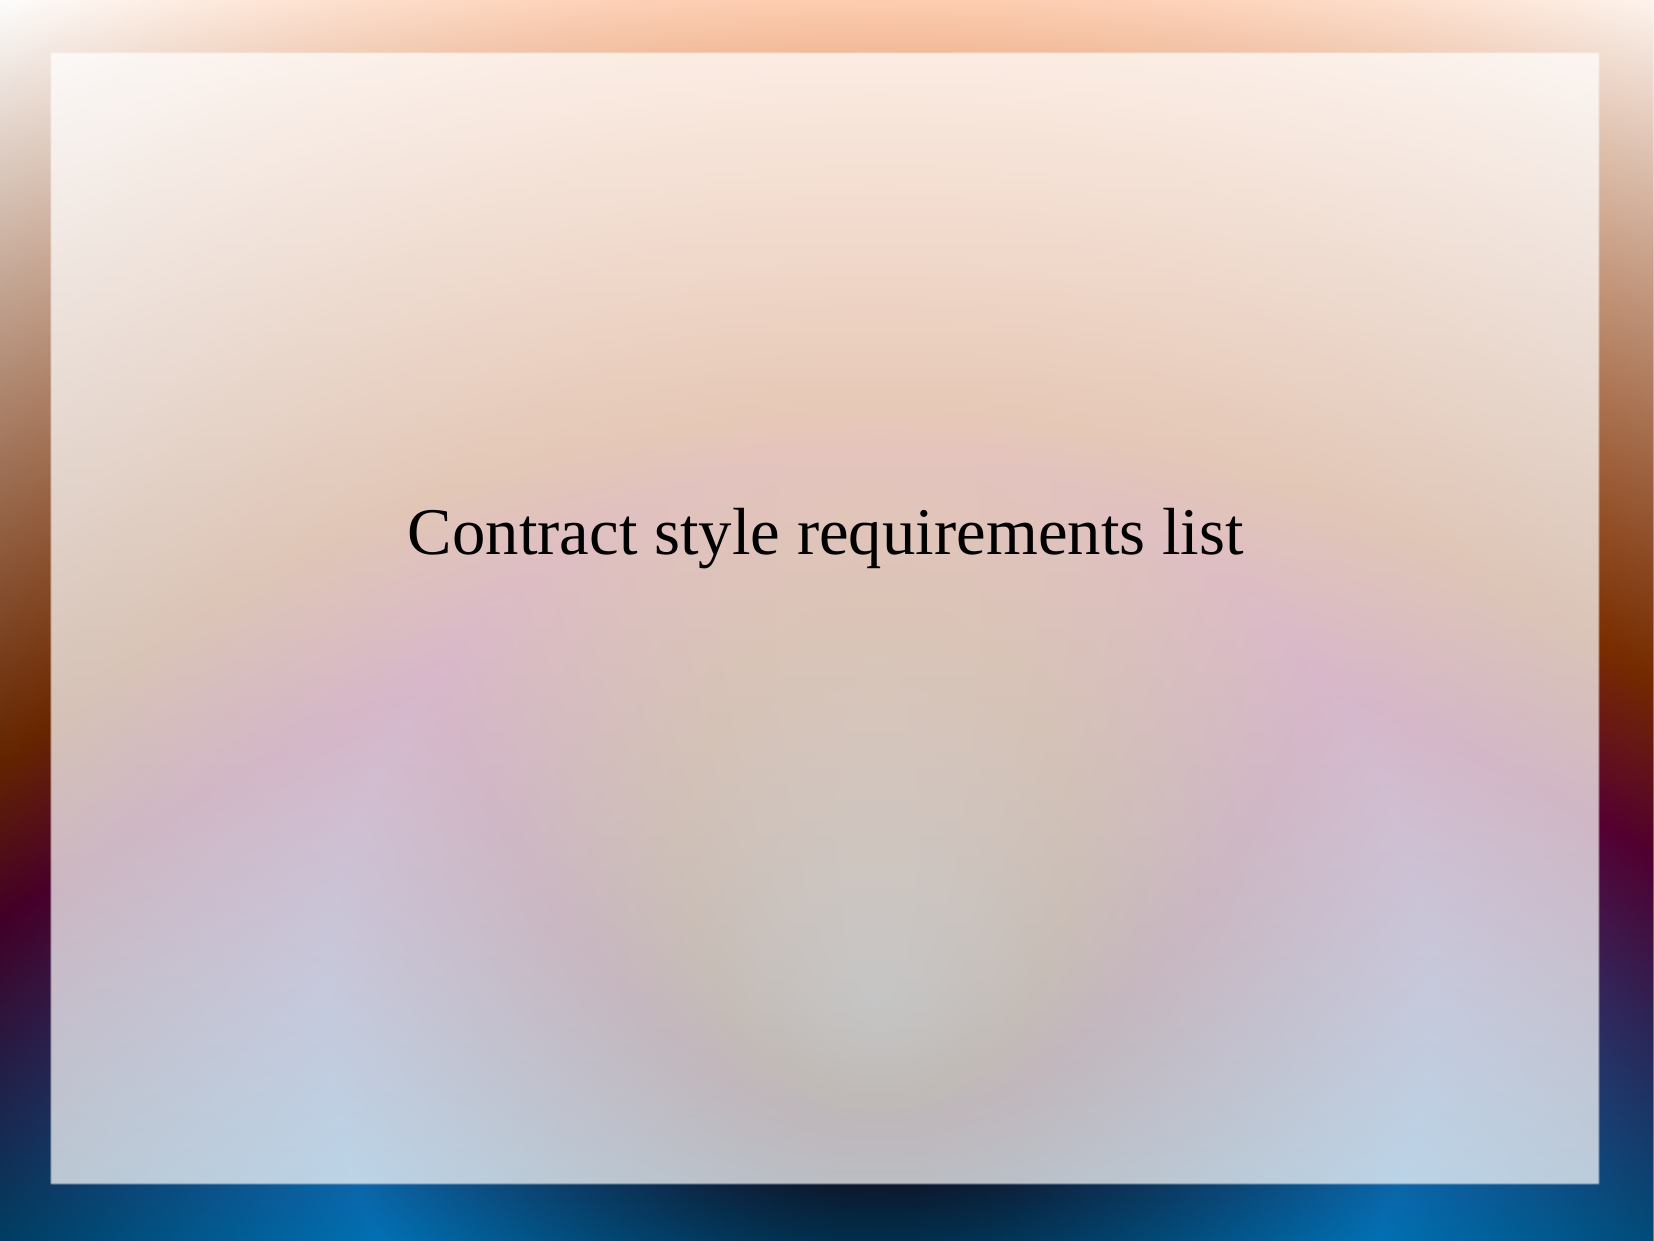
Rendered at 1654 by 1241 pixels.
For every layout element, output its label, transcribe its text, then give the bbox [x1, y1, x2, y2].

subtitle Contract style requirements list [82, 55, 1571, 1010]
picture [0, 0, 1654, 1241]
